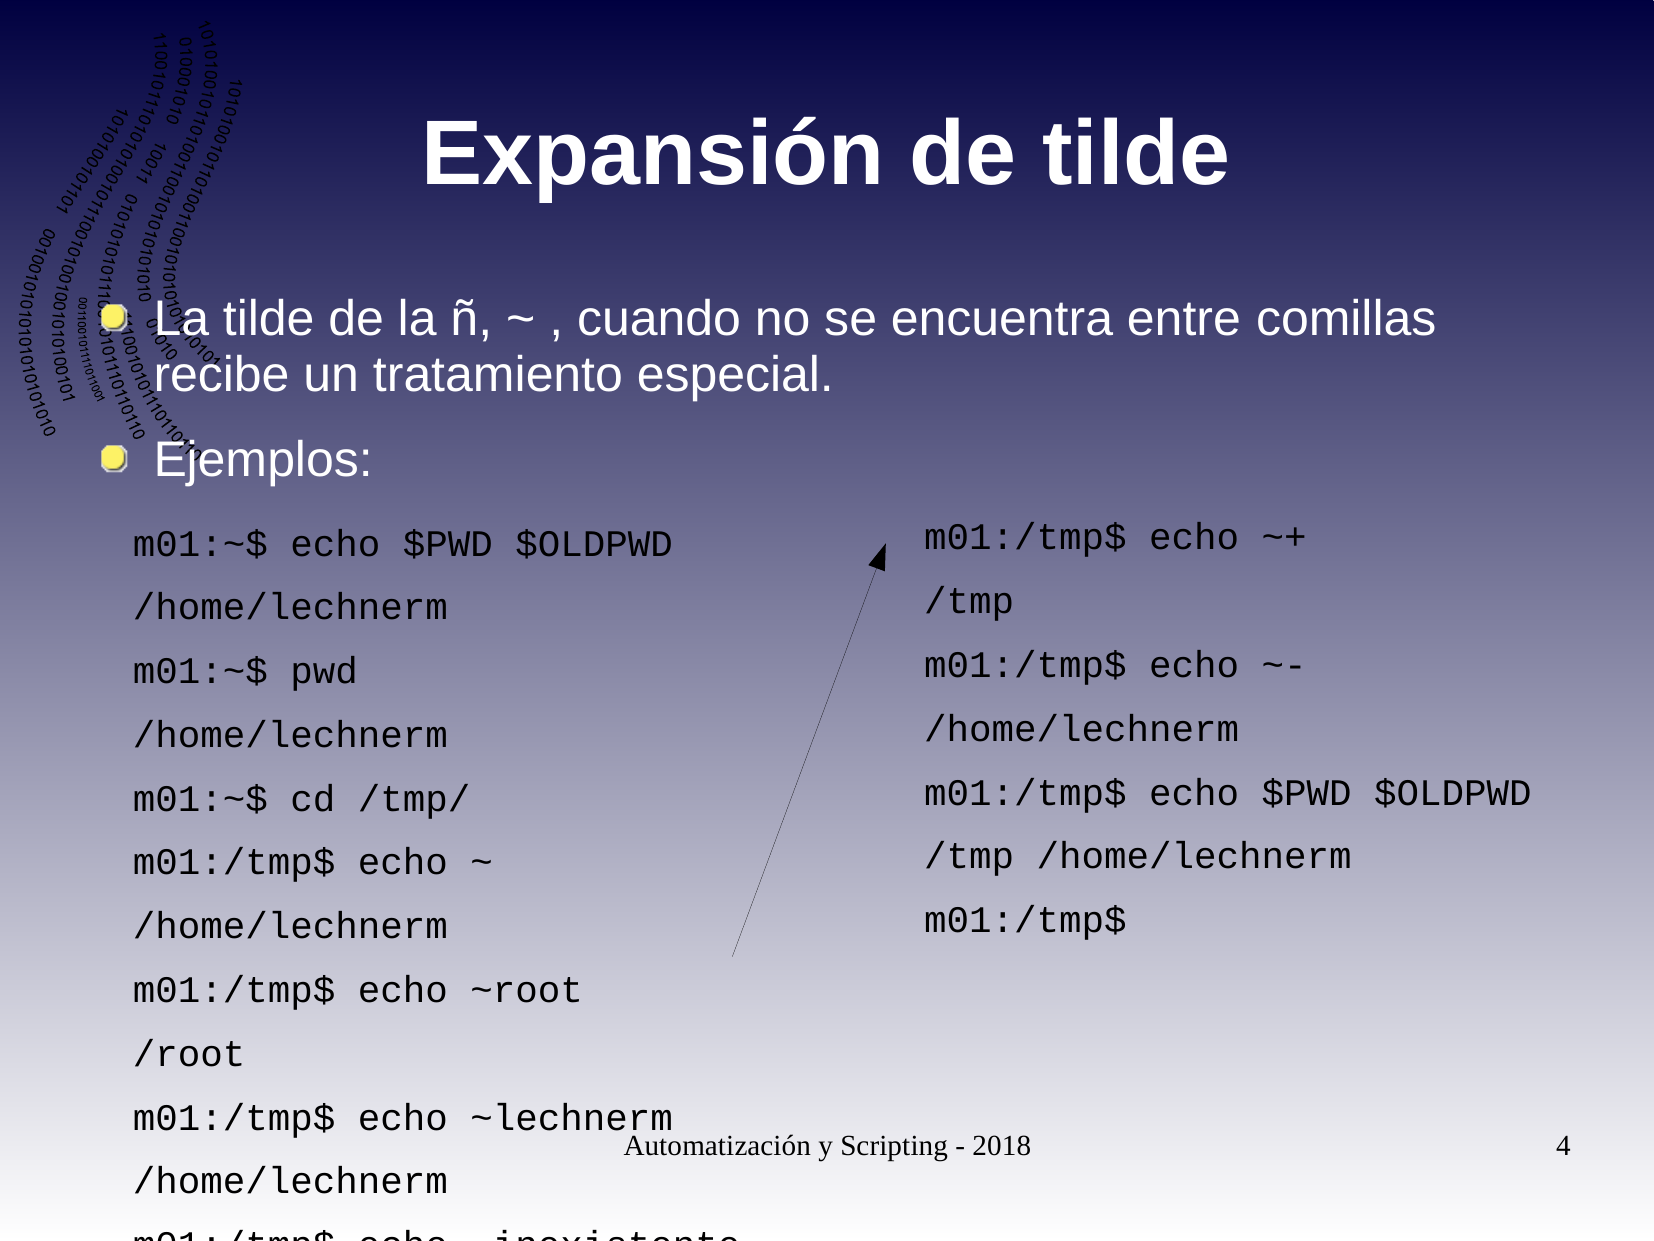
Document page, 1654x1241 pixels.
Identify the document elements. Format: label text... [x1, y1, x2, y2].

text_box m01:/tmp$ echo ~+ /tmp m01:/tmp$ echo ~- /home/lechnerm m01:/tmp$ echo $PWD $OLDPWD /tmp /home/lechnerm m01:/tmp$ [909, 490, 1560, 886]
text_box m01:~$ echo $PWD $OLDPWD /home/lechnerm m01:~$ pwd /home/lechnerm m01:~$ cd /tmp/ m01:/tmp$ echo ~ /home/lechnerm m01:/tmp$ echo ~root /root m01:/tmp$ echo ~lechnerm /home/lechnerm m01:/tmp$ echo ~inexistente ~inexistente [118, 496, 768, 1099]
title Expansión de tilde [82, 49, 1571, 257]
picture [18, 20, 243, 461]
list La tilde de la ñ, ~ , cuando no se encuentra entre comillas recibe un tratamiento especial. Ejemplos: [82, 290, 1571, 1010]
